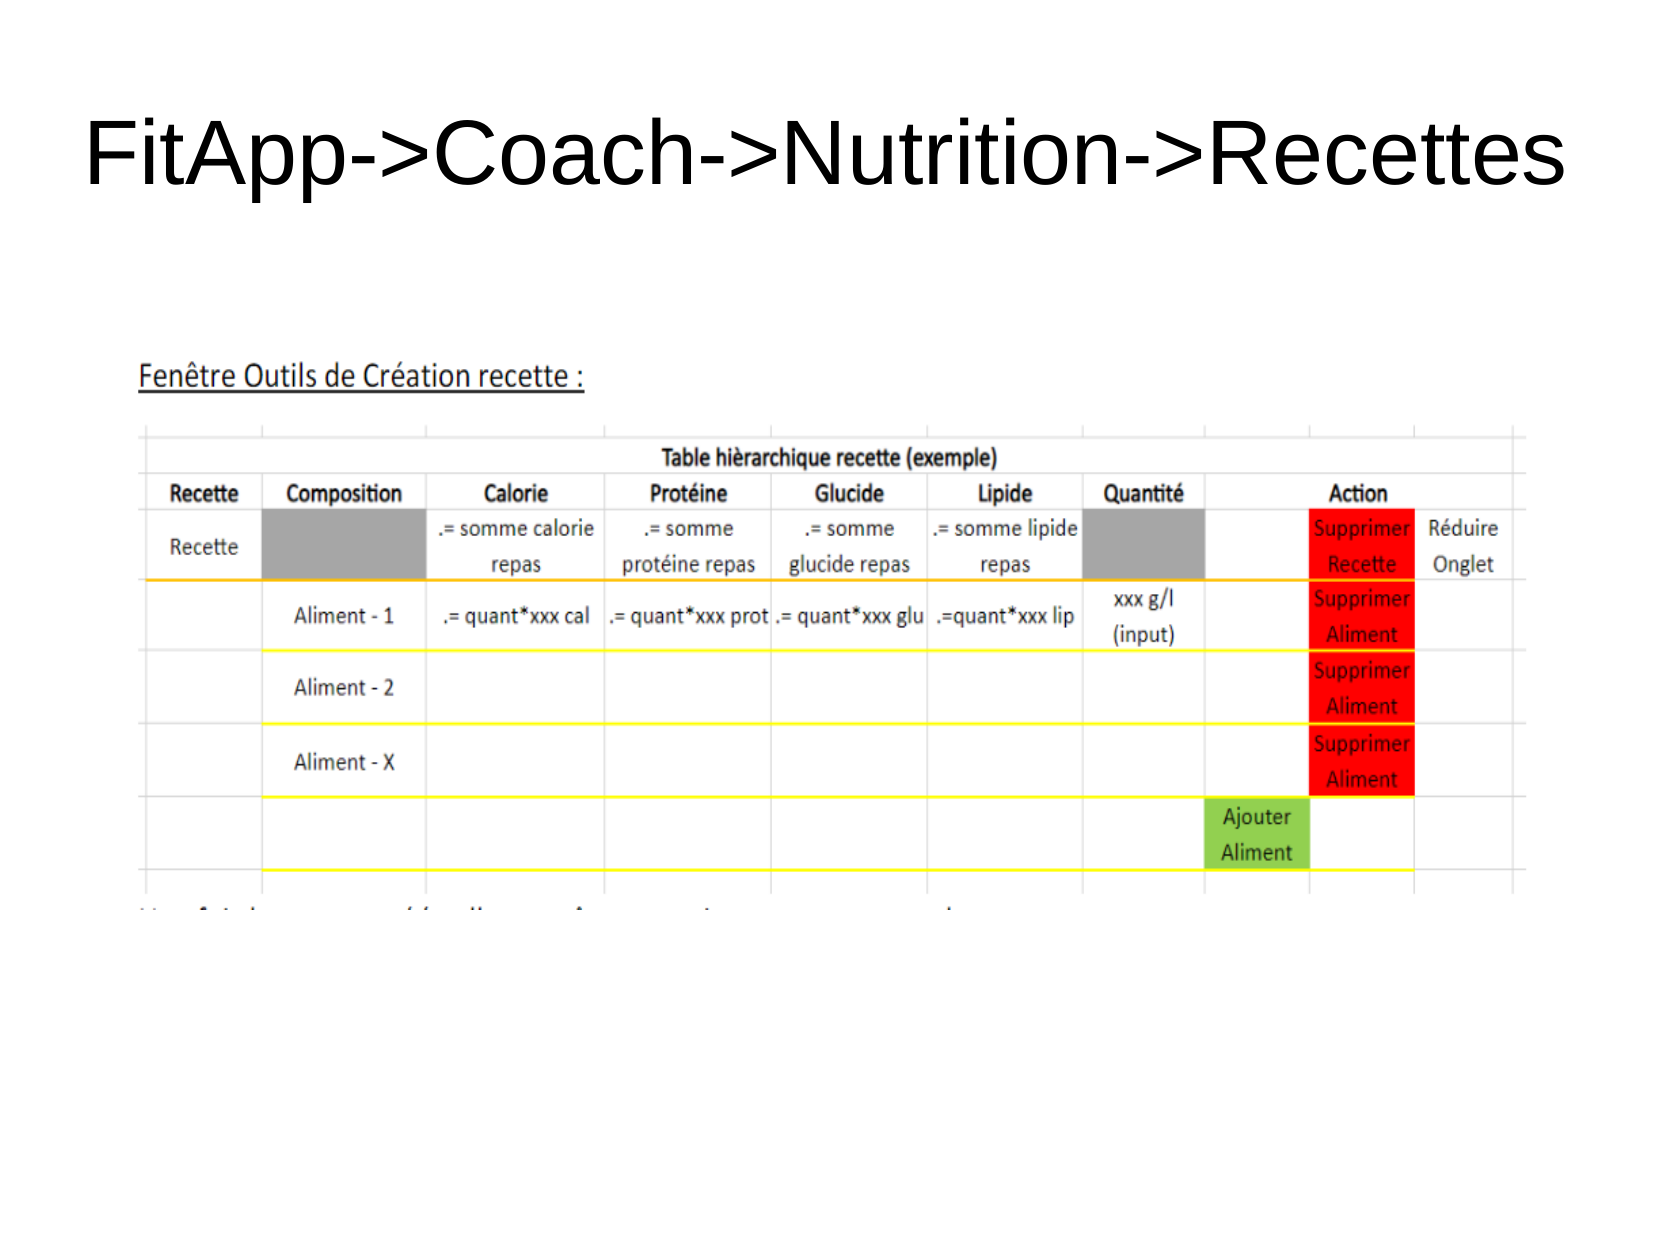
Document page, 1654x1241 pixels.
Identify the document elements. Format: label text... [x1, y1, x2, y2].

picture [118, 330, 1548, 910]
title FitApp->Coach->Nutrition->Recettes [82, 49, 1571, 257]
